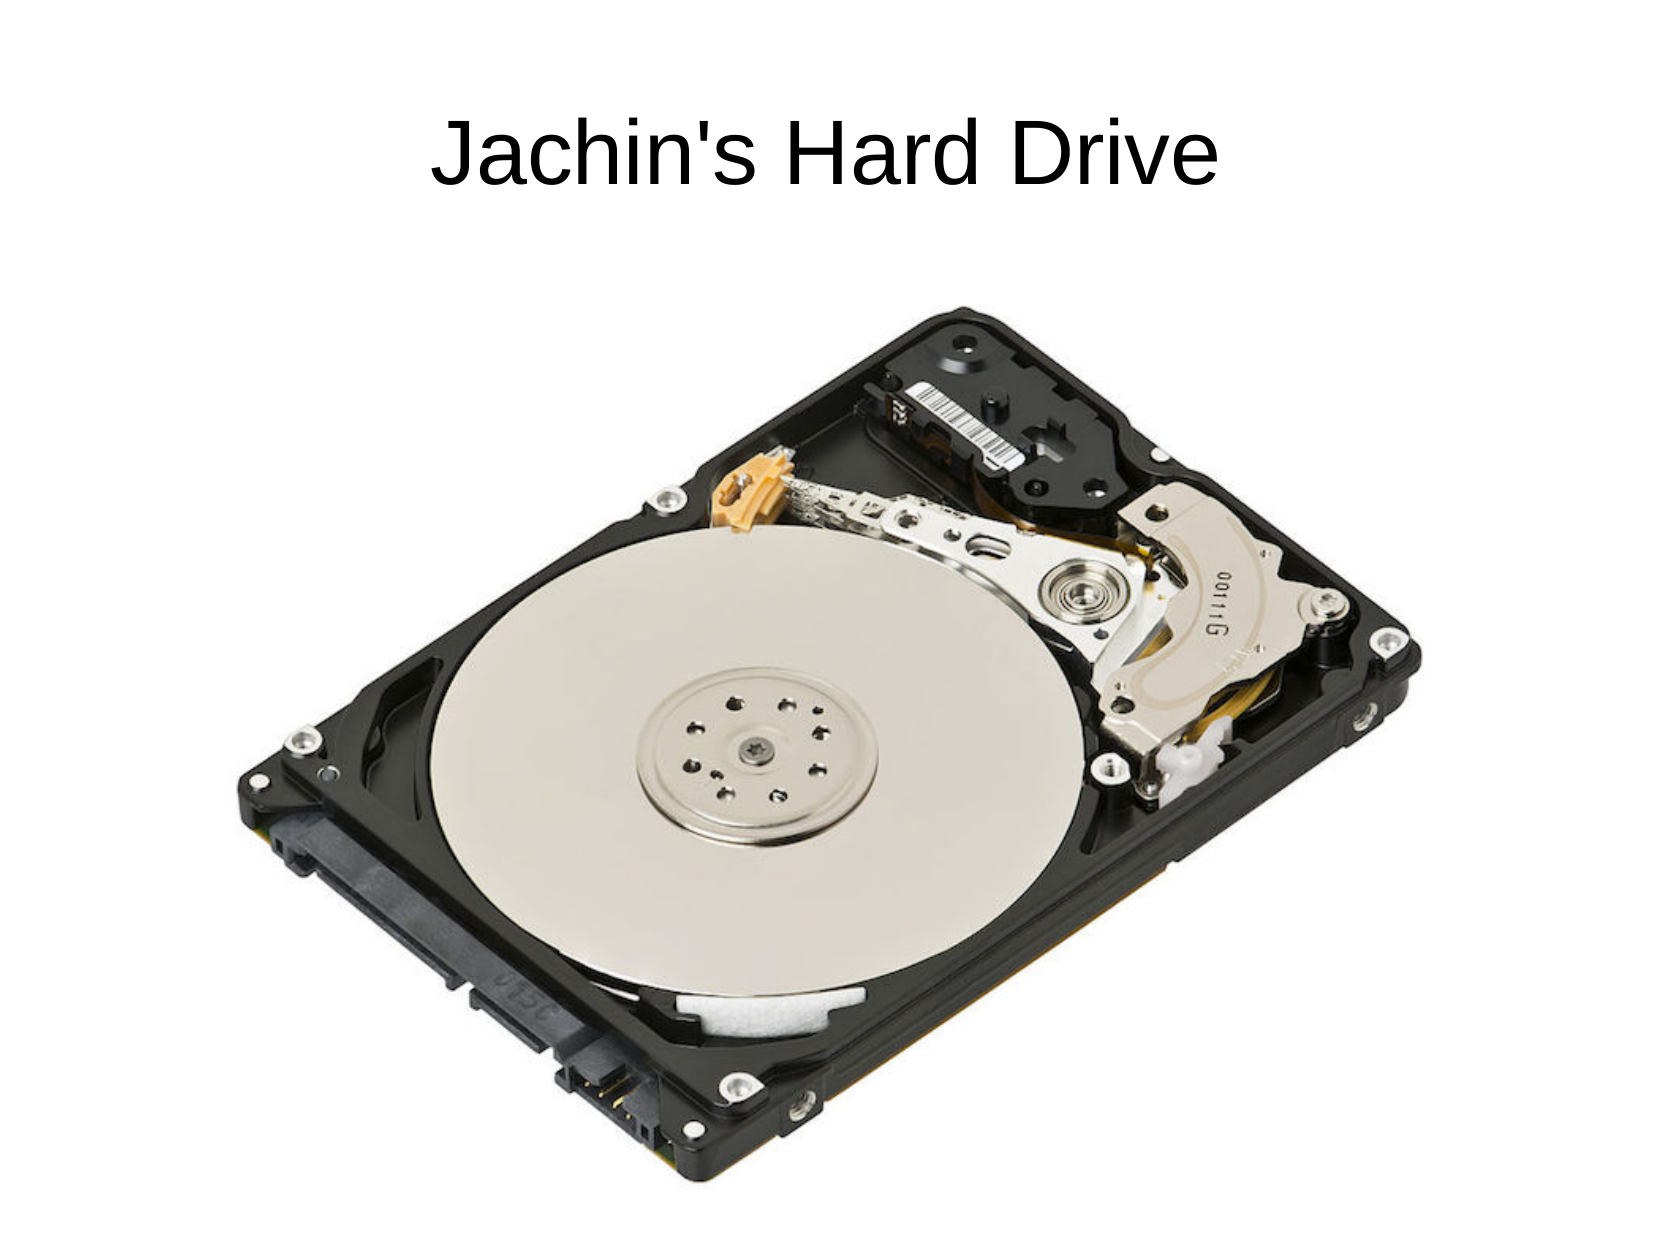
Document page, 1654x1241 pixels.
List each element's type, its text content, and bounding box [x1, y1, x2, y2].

picture [210, 266, 1450, 1216]
title Jachin's Hard Drive [82, 49, 1571, 257]
